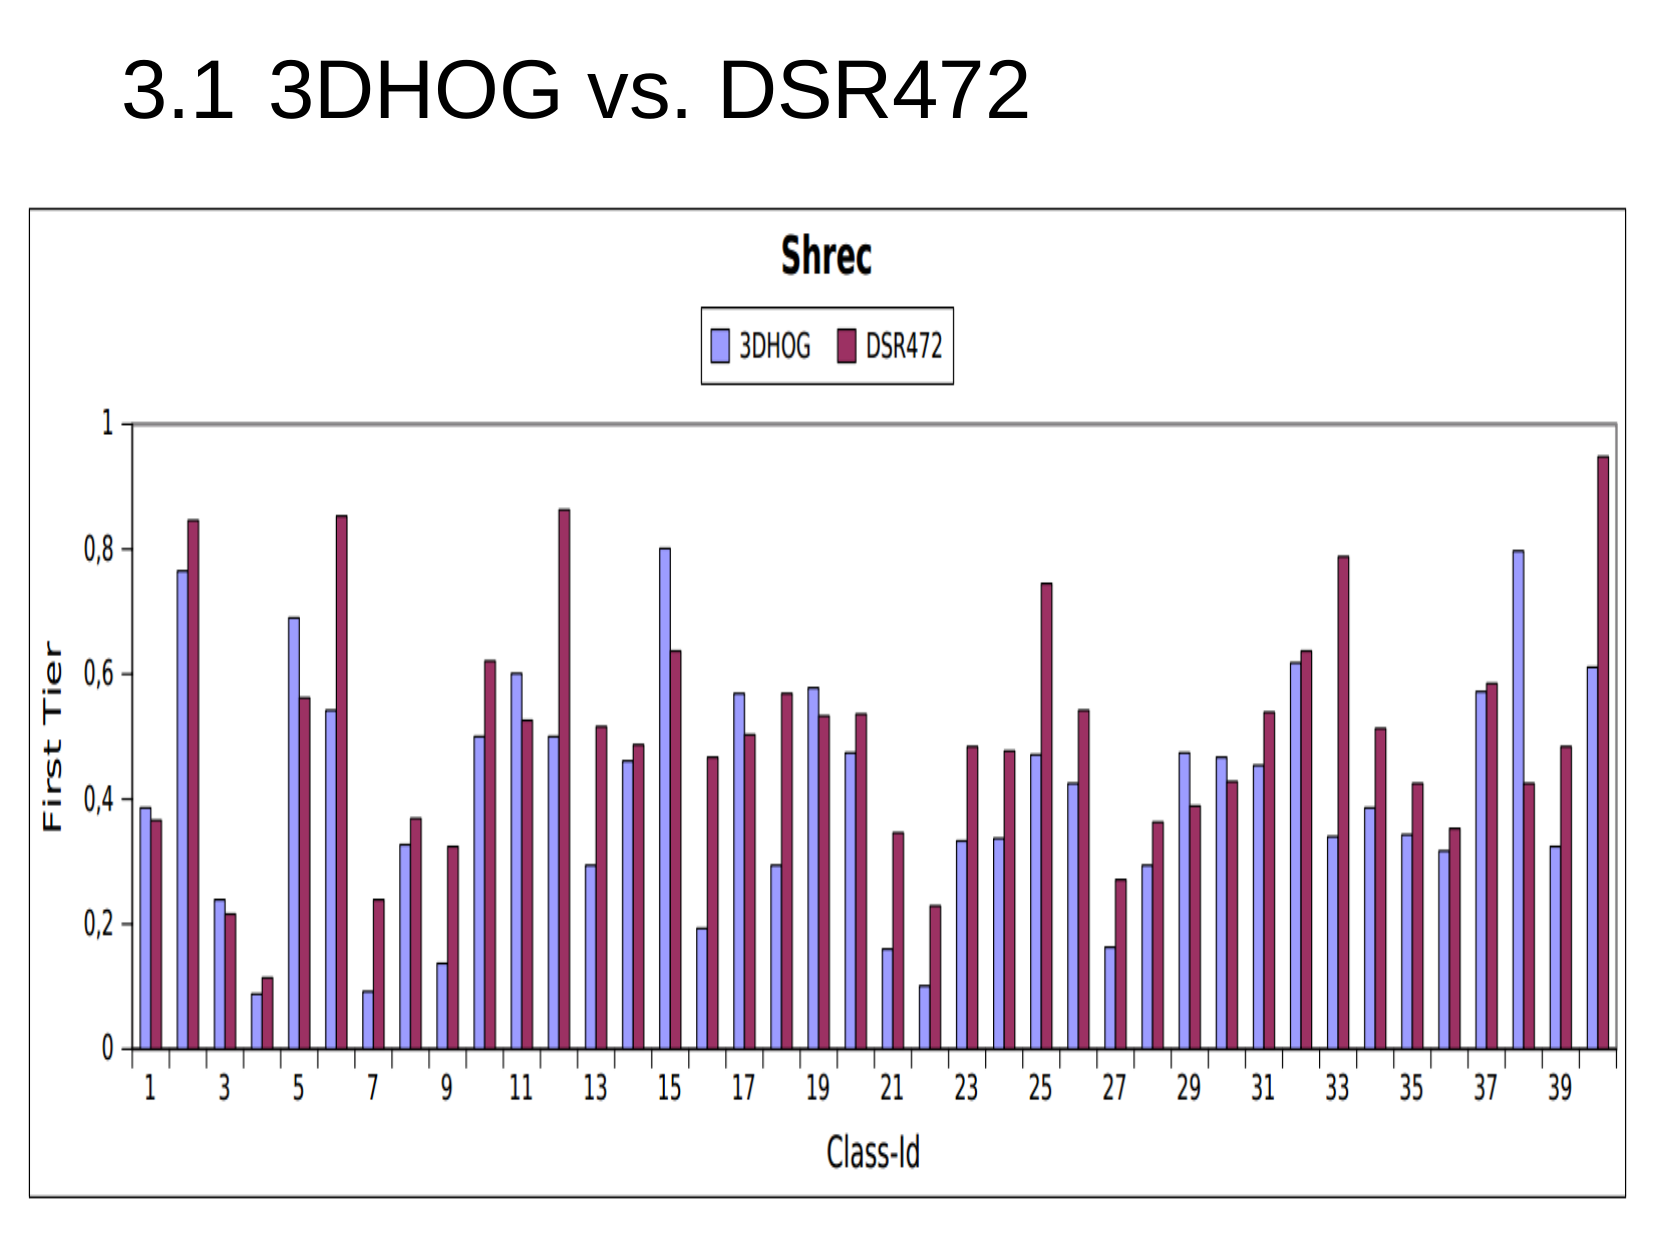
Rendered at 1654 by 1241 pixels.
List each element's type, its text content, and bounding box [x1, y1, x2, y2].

picture [26, 201, 1630, 1217]
text_box 3.1 3DHOG vs. DSR472 [106, 35, 1607, 144]
